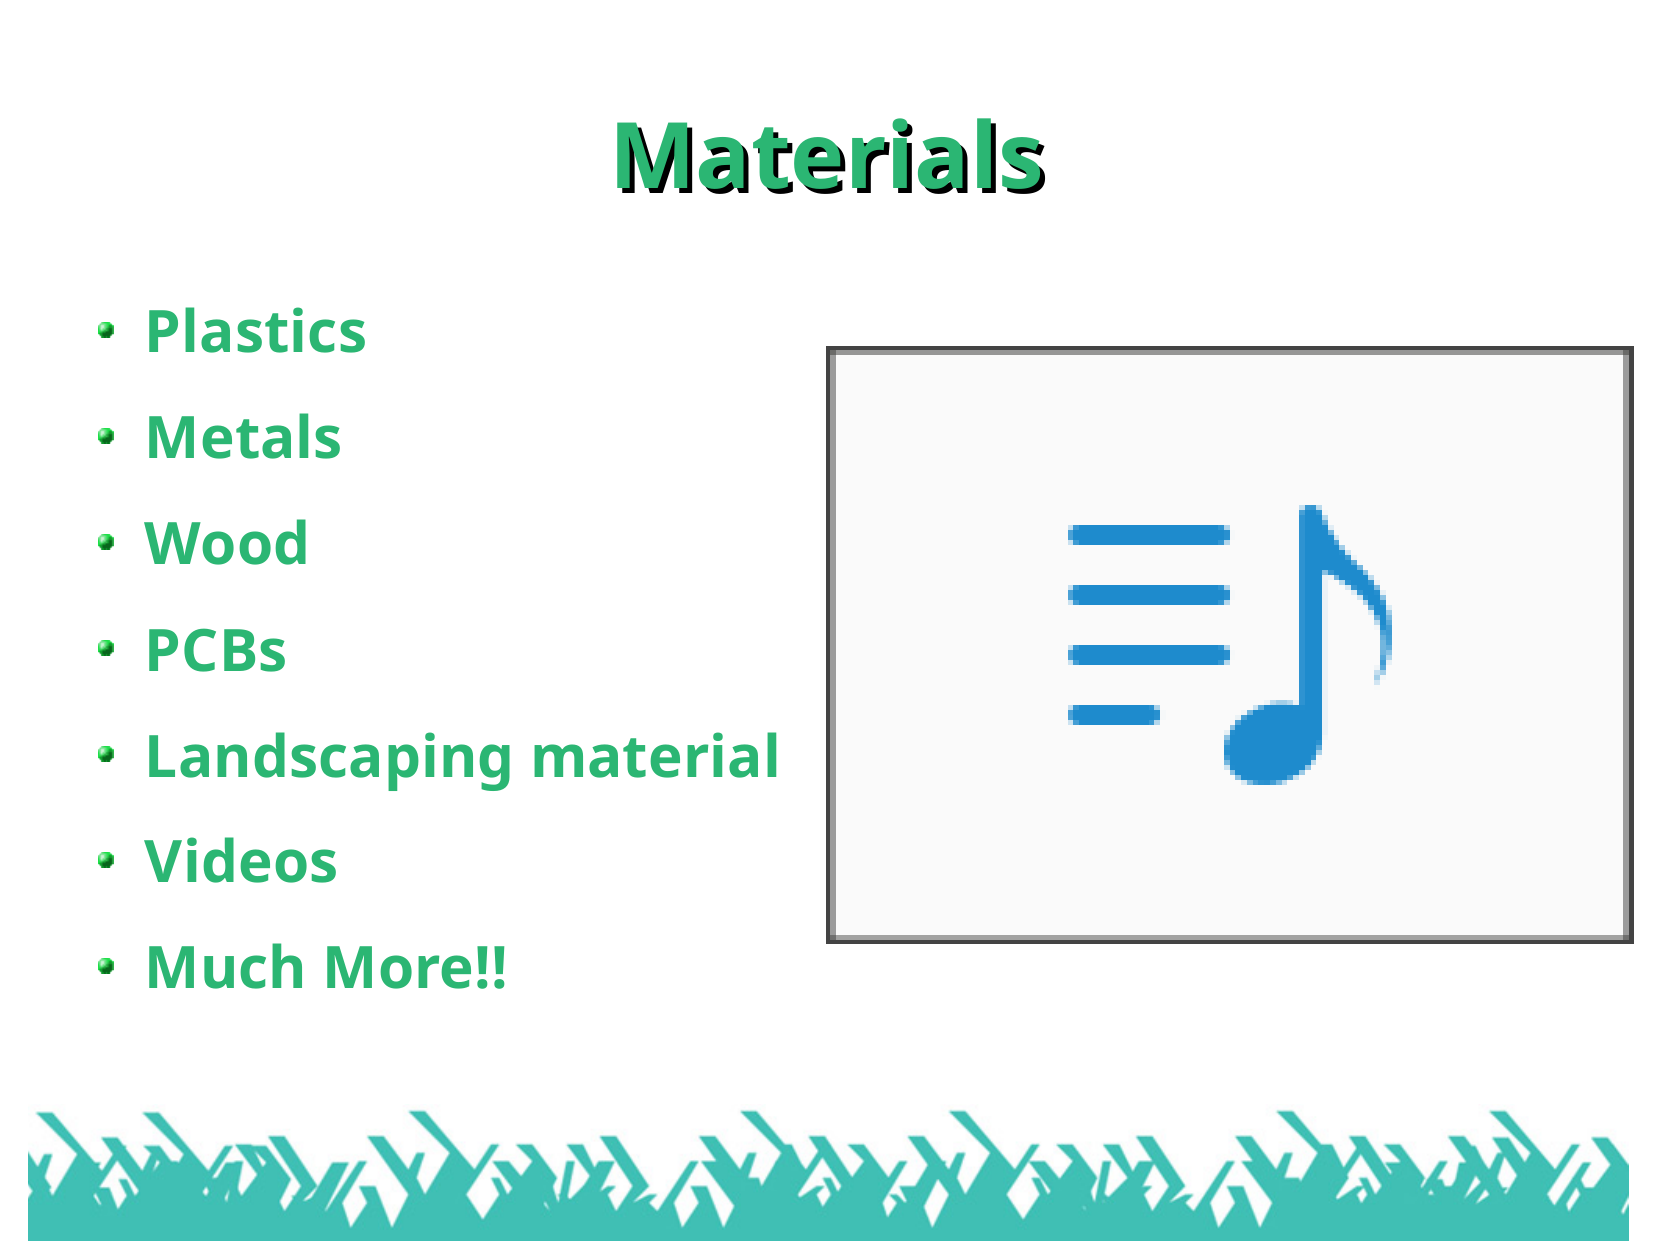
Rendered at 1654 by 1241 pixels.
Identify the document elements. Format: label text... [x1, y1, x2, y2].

list Plastics Metals Wood PCBs Landscaping material Videos Much More!! [82, 290, 1571, 1010]
picture [28, 1104, 1629, 1241]
title Materials [82, 49, 1571, 257]
text_box [825, 345, 1636, 946]
